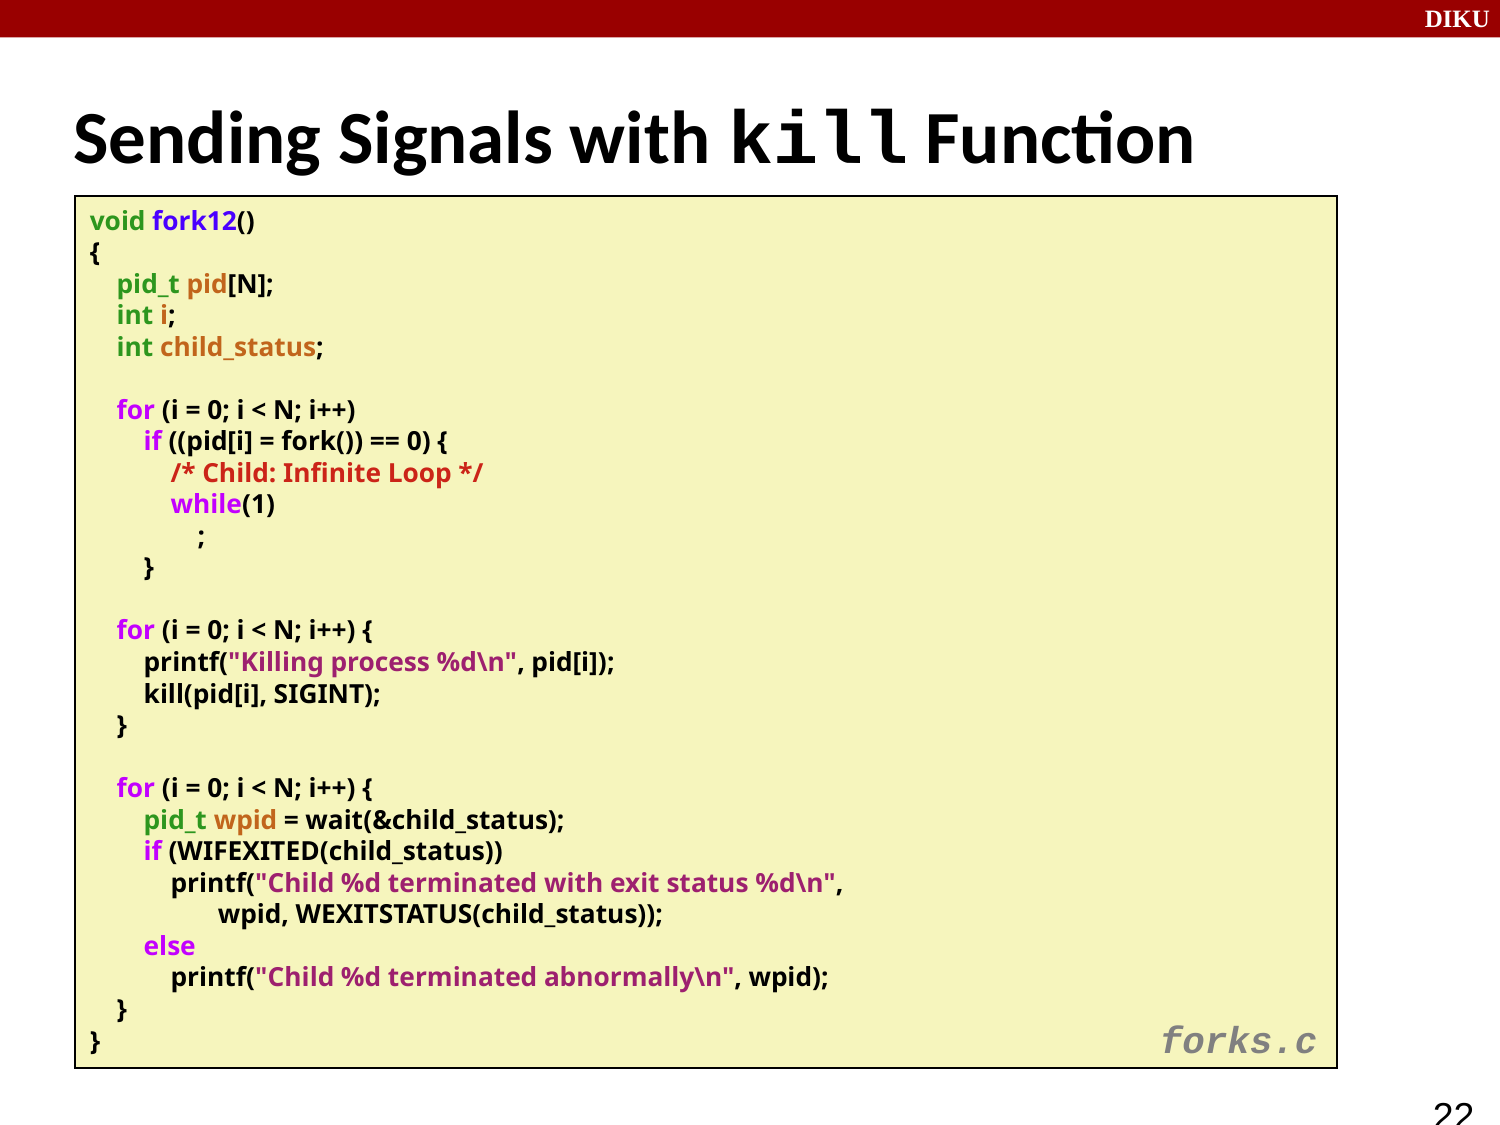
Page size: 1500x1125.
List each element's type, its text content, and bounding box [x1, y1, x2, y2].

text_box Sending Signals with kill Function [58, 71, 1304, 197]
text_box void fork12() { pid_t pid[N]; int i; int child_status; for (i = 0; i < N; i++) if ((pid[i] = fork()) == 0) { /* Child: Infinite Loop */ while(1) ; } for (i = 0; i < N; i++) { printf("Killing process %d\n", pid[i]); kill(pid[i], SIGINT); } for (i = 0; i < N; i++) { pid_t wpid = wait(&child_status); if (WIFEXITED(child_status)) printf("Child %d terminated with exit status %d\n", wpid, WEXITSTATUS(child_status)); else printf("Child %d terminated abnormally\n", wpid); } } [74, 196, 1338, 1068]
text_box forks.c [1144, 1012, 1333, 1073]
